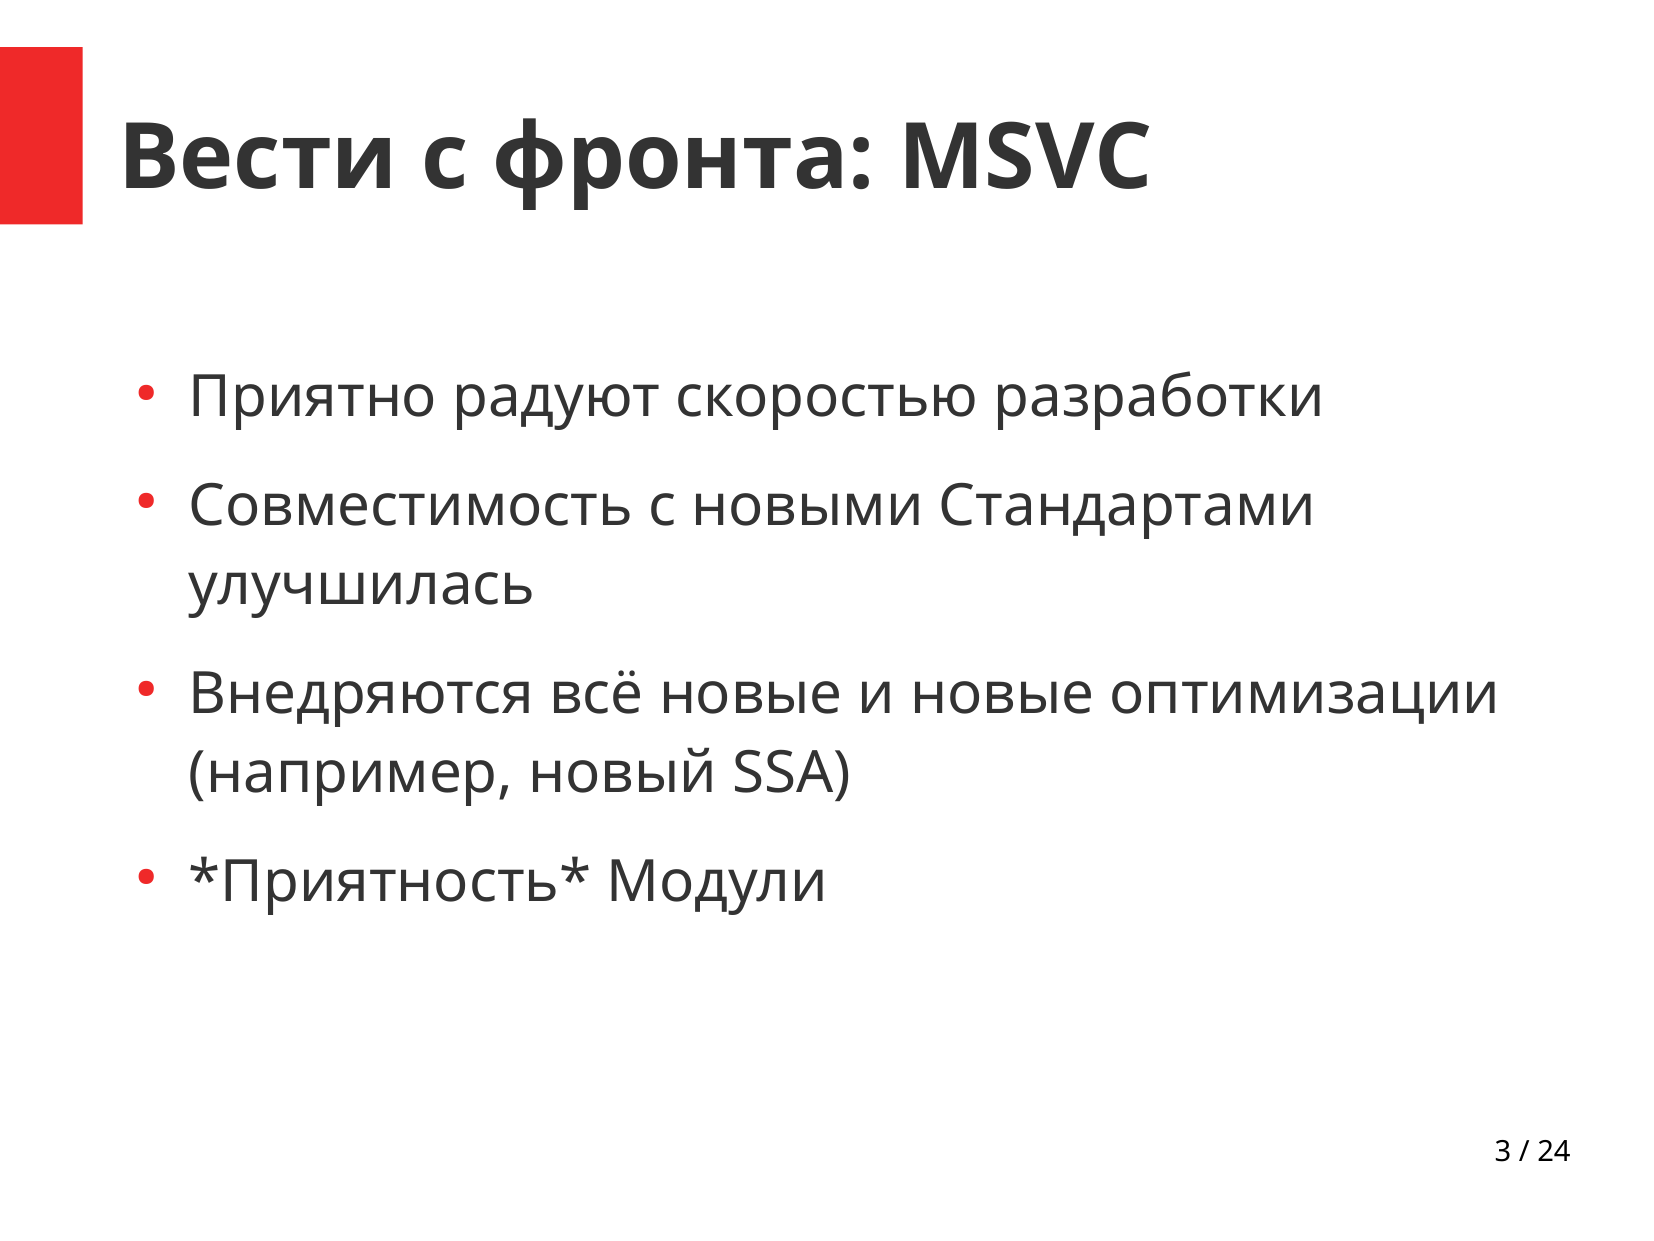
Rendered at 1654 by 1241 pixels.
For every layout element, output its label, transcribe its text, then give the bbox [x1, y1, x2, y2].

list Приятно радуют скоростью разработки Совместимость с новыми Стандартами улучшилась Внедряются всё новые и новые оптимизации (например, новый SSA) *Приятность* Модули [118, 354, 1536, 1074]
title Вести с фронта: MSVC [118, 49, 1571, 257]
